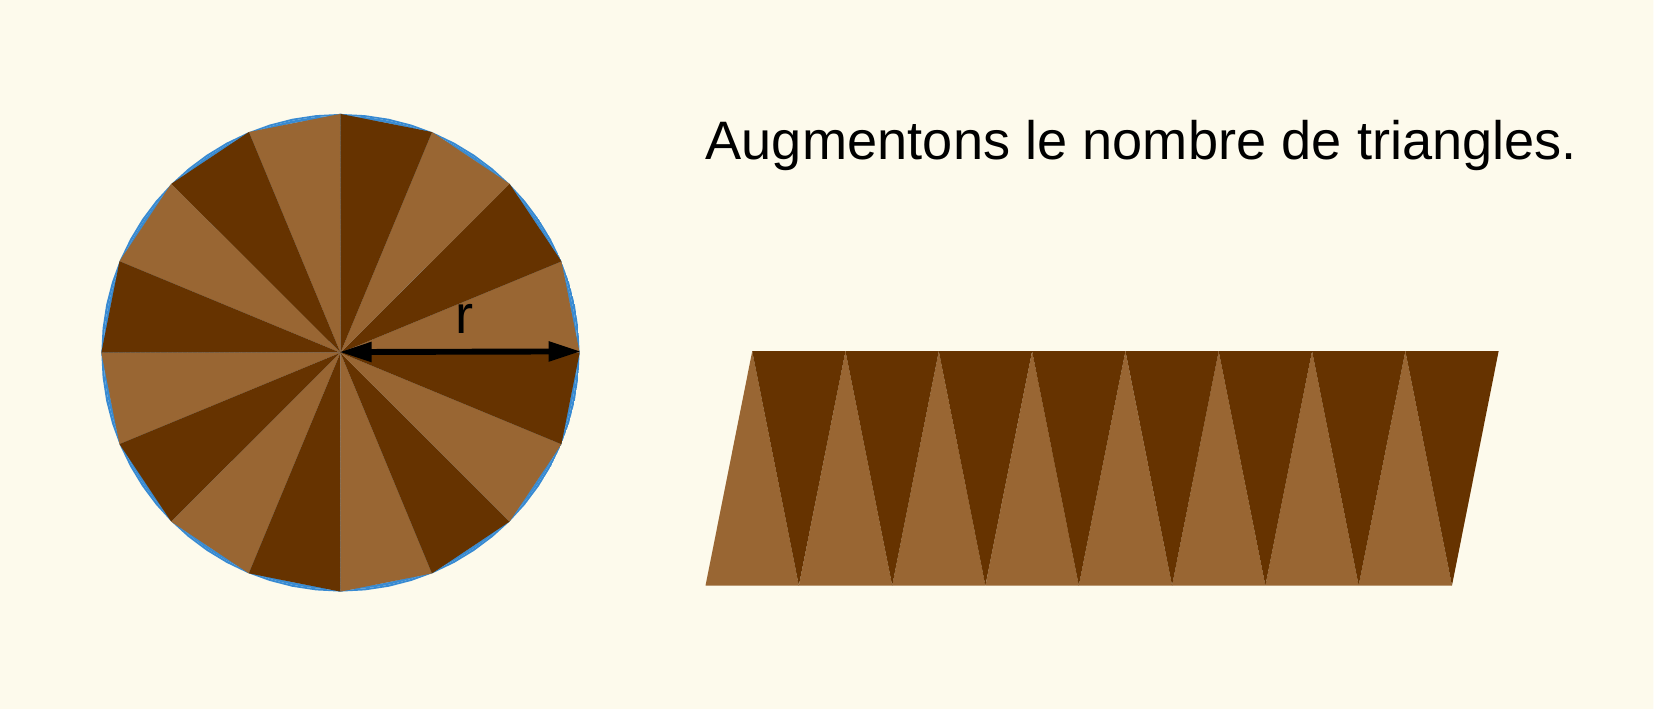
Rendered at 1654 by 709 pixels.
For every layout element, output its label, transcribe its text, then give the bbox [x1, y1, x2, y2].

text_box r [440, 277, 530, 451]
text_box Augmentons le nombre de triangles. [690, 102, 1595, 221]
text_box [705, 351, 1499, 586]
text_box [101, 113, 580, 592]
